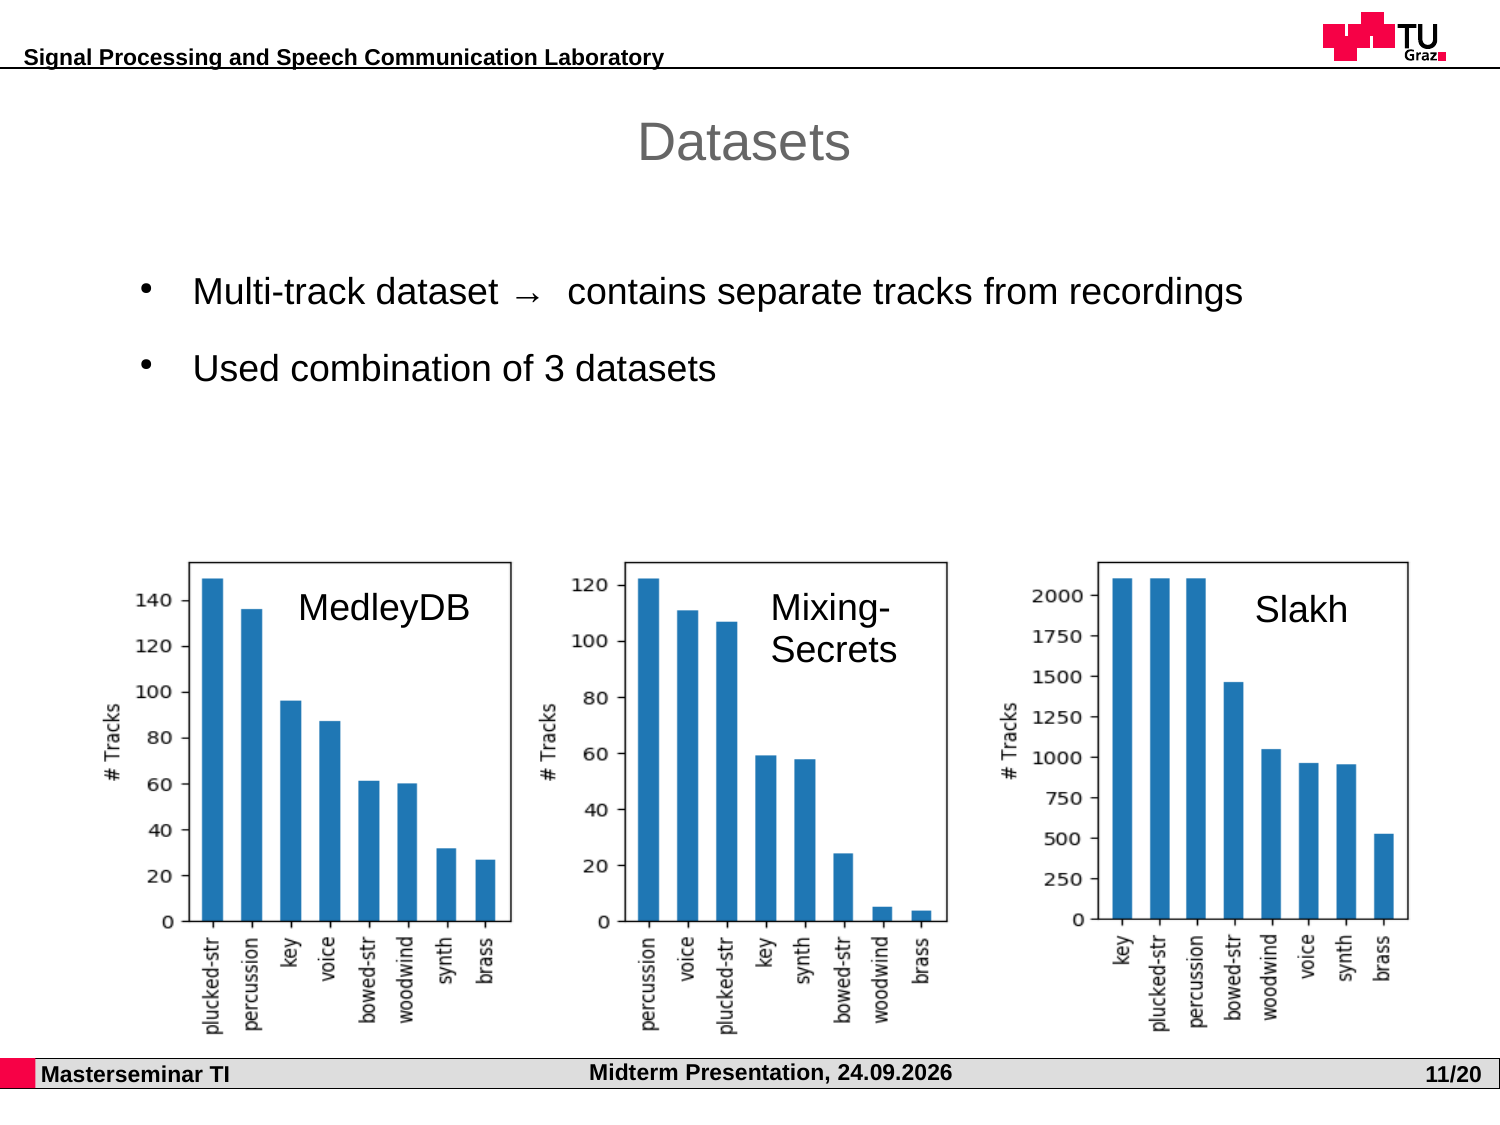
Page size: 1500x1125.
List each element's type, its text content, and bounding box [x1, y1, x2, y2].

picture [82, 543, 969, 1052]
text_box Mixing-Secrets [755, 578, 969, 678]
list Multi-track dataset → contains separate tracks from recordings Used combination of 3 datasets [107, 237, 1382, 467]
text_box MedleyDB [283, 578, 497, 636]
picture [979, 543, 1430, 1049]
text_box Slakh [1240, 580, 1453, 638]
list Datasets [107, 106, 1382, 201]
